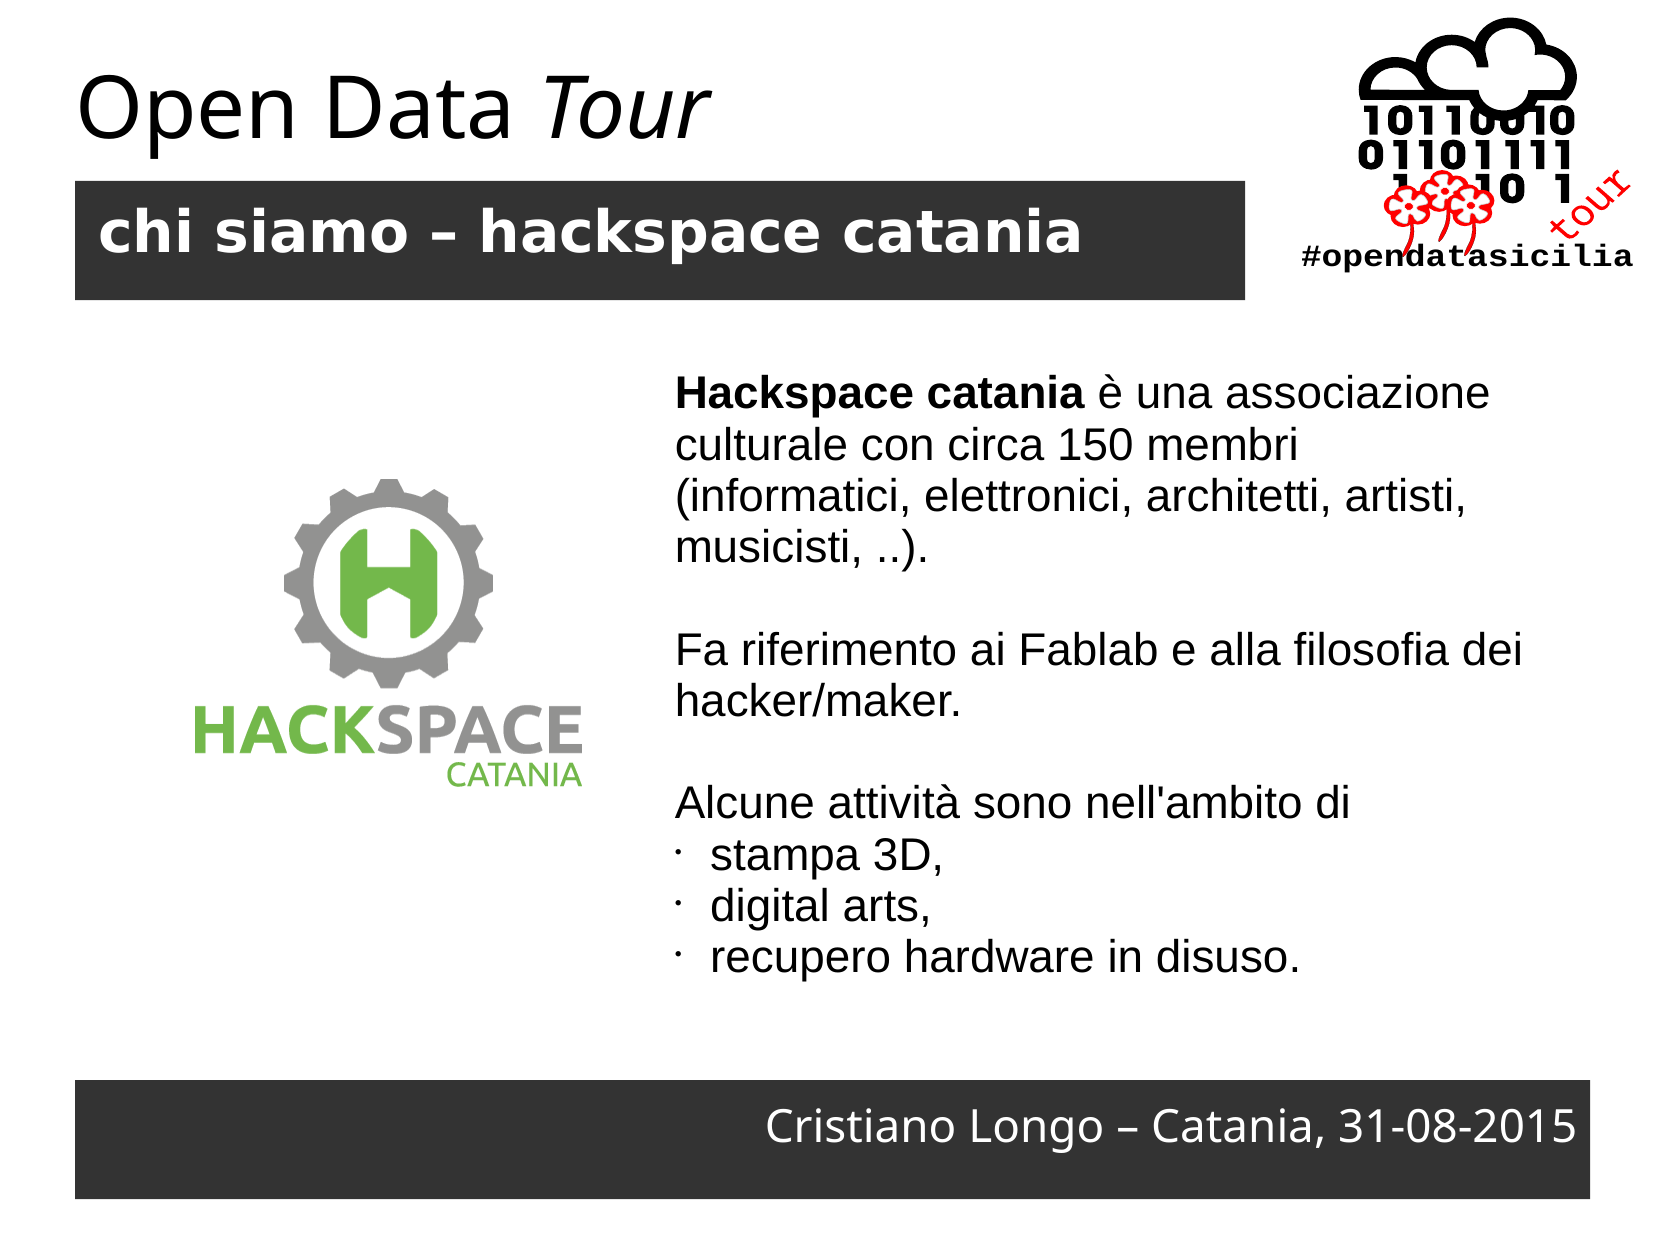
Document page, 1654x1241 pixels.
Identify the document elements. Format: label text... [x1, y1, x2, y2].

picture [1302, 17, 1633, 273]
list Open Data Tour [75, 45, 1246, 165]
text_box Hackspace catania è una associazione culturale con circa 150 membri (informatici, elettronici, architetti, artisti, musicisti, ..). Fa riferimento ai Fablab e alla filosofia dei hacker/maker. Alcune attività sono nell'ambito di stampa 3D, digital arts, recupero hardware in disuso. [660, 360, 1591, 1093]
list chi siamo – hackspace catania [75, 180, 1246, 301]
list Cristiano Longo – Catania, 31-08-2015 [75, 1080, 1591, 1200]
picture [195, 479, 582, 787]
